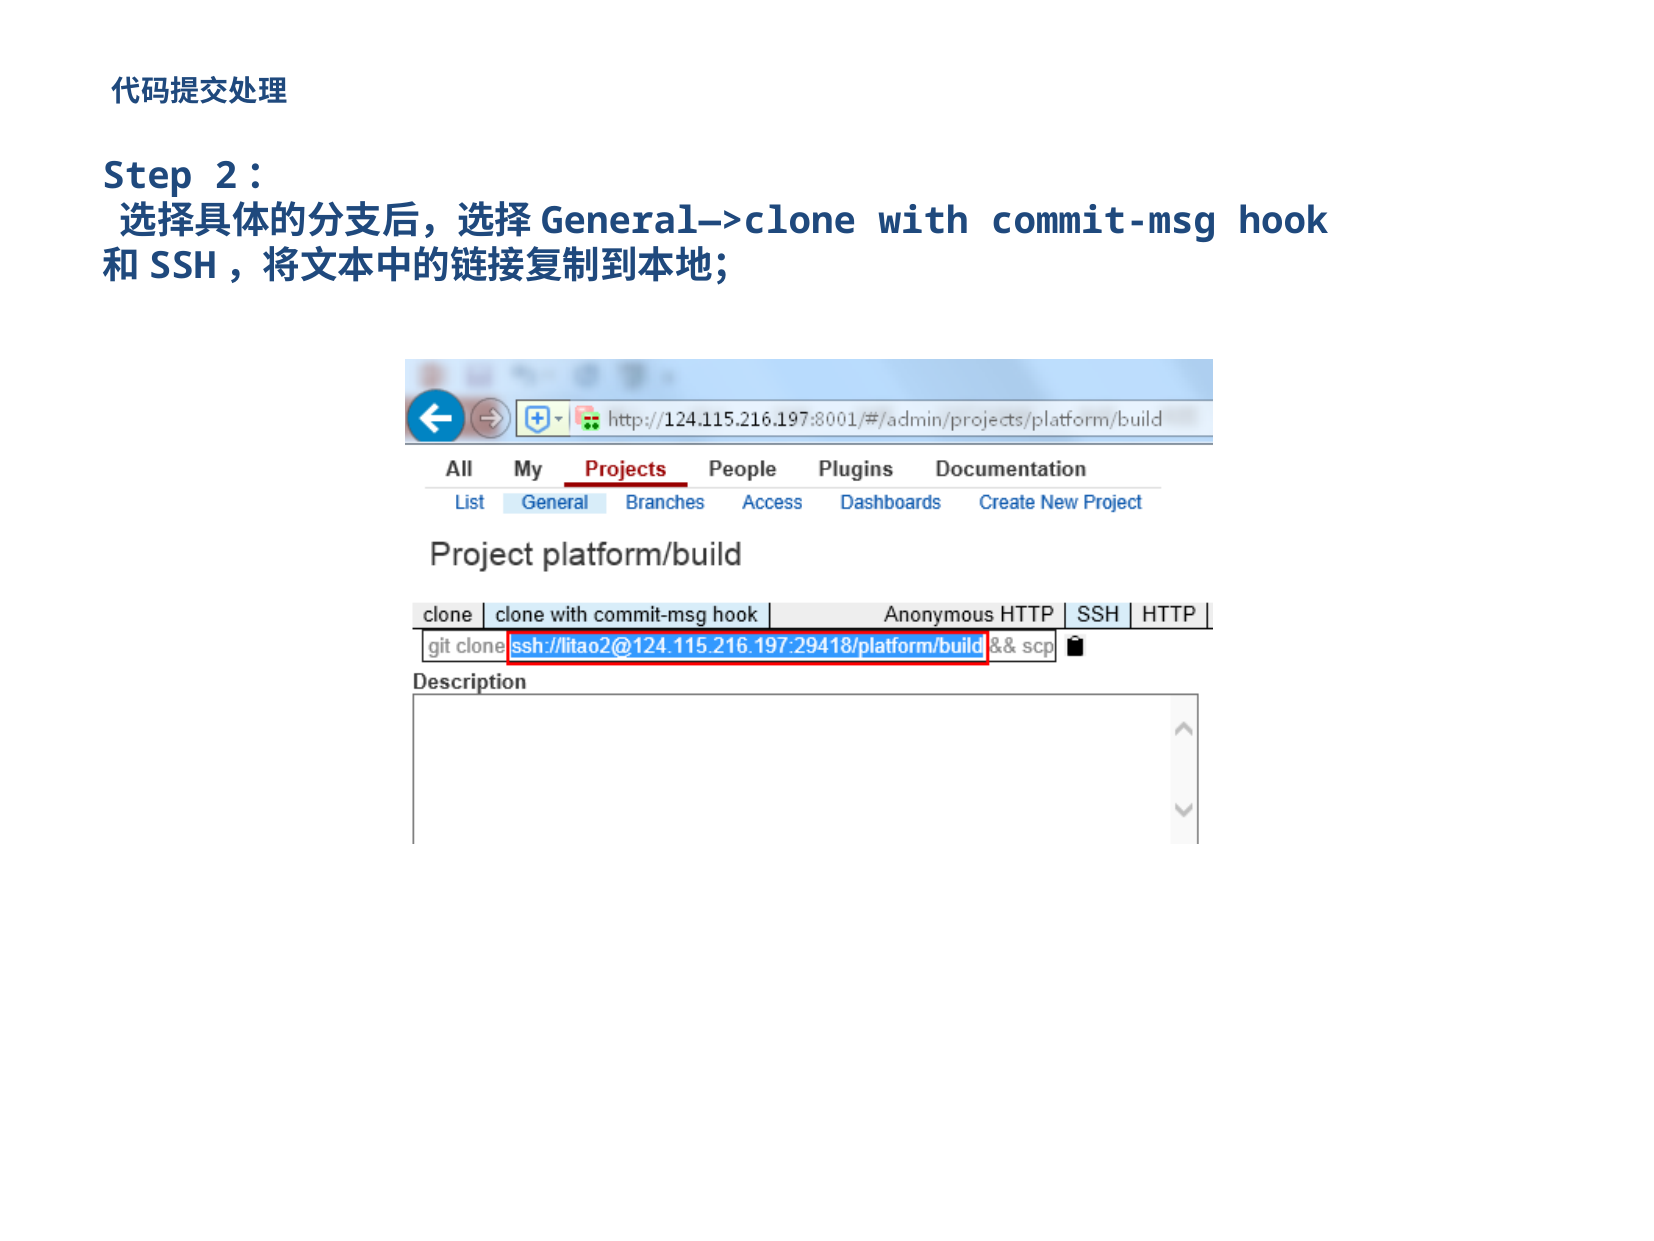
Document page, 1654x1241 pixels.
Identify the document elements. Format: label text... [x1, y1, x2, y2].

text_box 代码提交处理 [97, 64, 1396, 120]
text_box Step 2： 选择具体的分支后，选择General—>clone with commit-msg hook和SSH，将文本中的链接复制到本地； [87, 143, 1386, 844]
picture [405, 359, 1213, 844]
